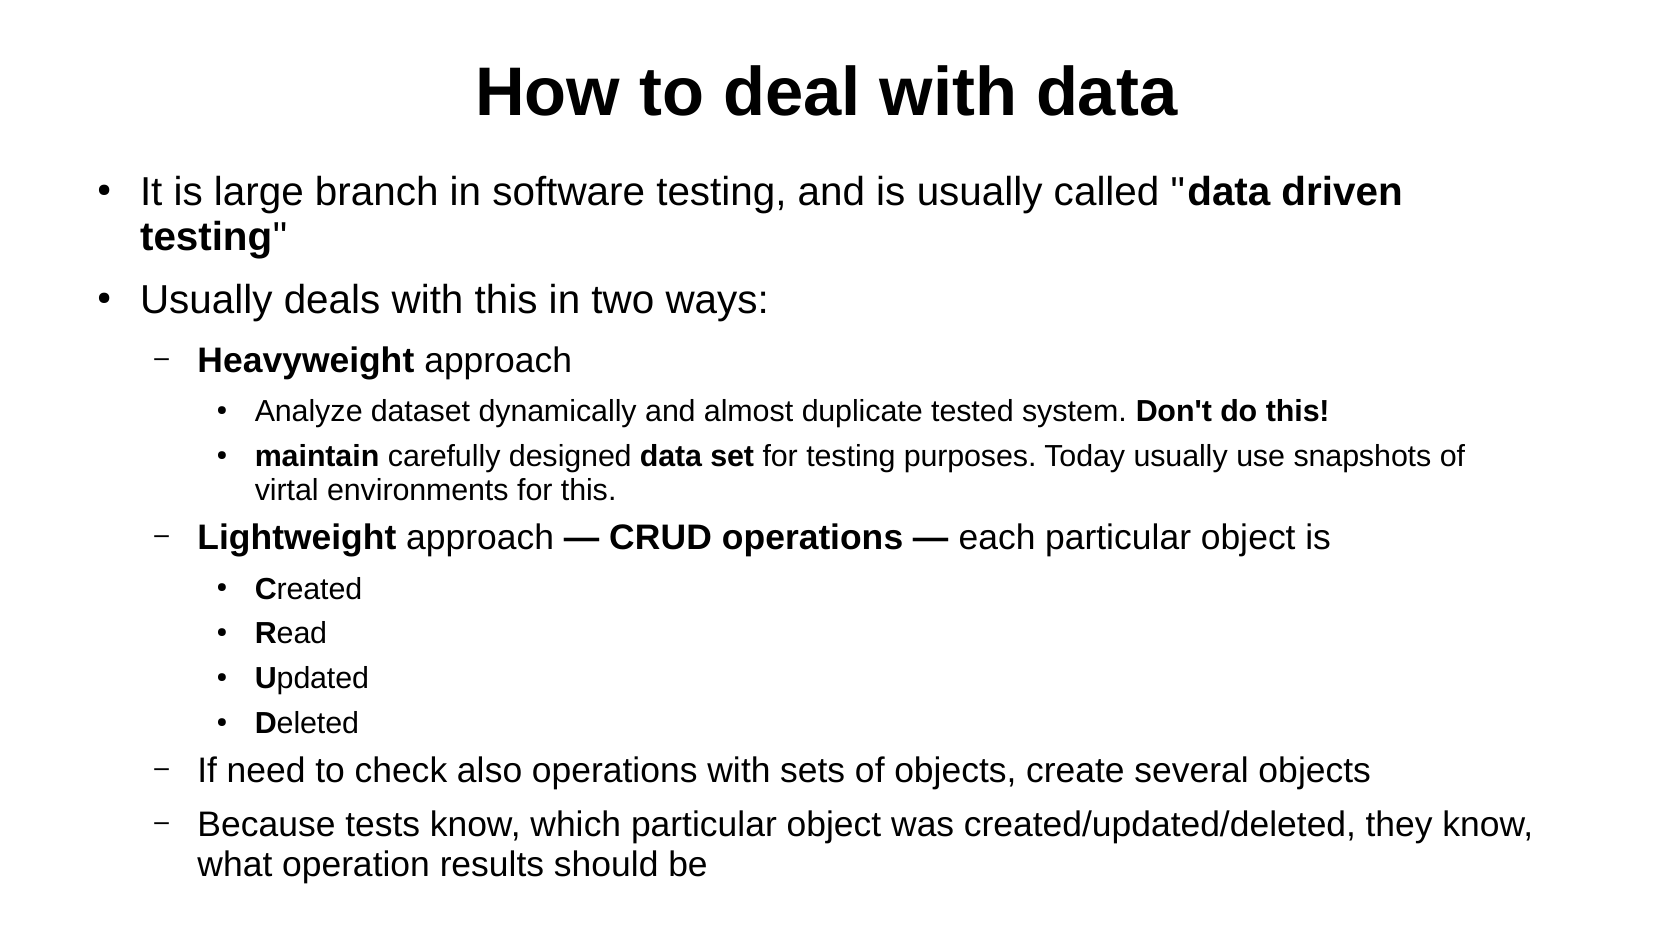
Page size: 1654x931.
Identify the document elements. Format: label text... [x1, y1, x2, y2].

list It is large branch in software testing, and is usually called "data driven testing" Usually deals with this in two ways: Heavyweight approach Analyze dataset dynamically and almost duplicate tested system. Don't do this! maintain carefully designed data set for testing purposes. Today usually use snapshots of virtal environments for this. Lightweight approach — CRUD operations — each particular object is Created Read Updated Deleted If need to check also operations with sets of objects, create several objects Because tests know, which particular object was created/updated/deleted, they know, what operation results should be [82, 168, 1538, 889]
title How to deal with data [82, 37, 1571, 147]
